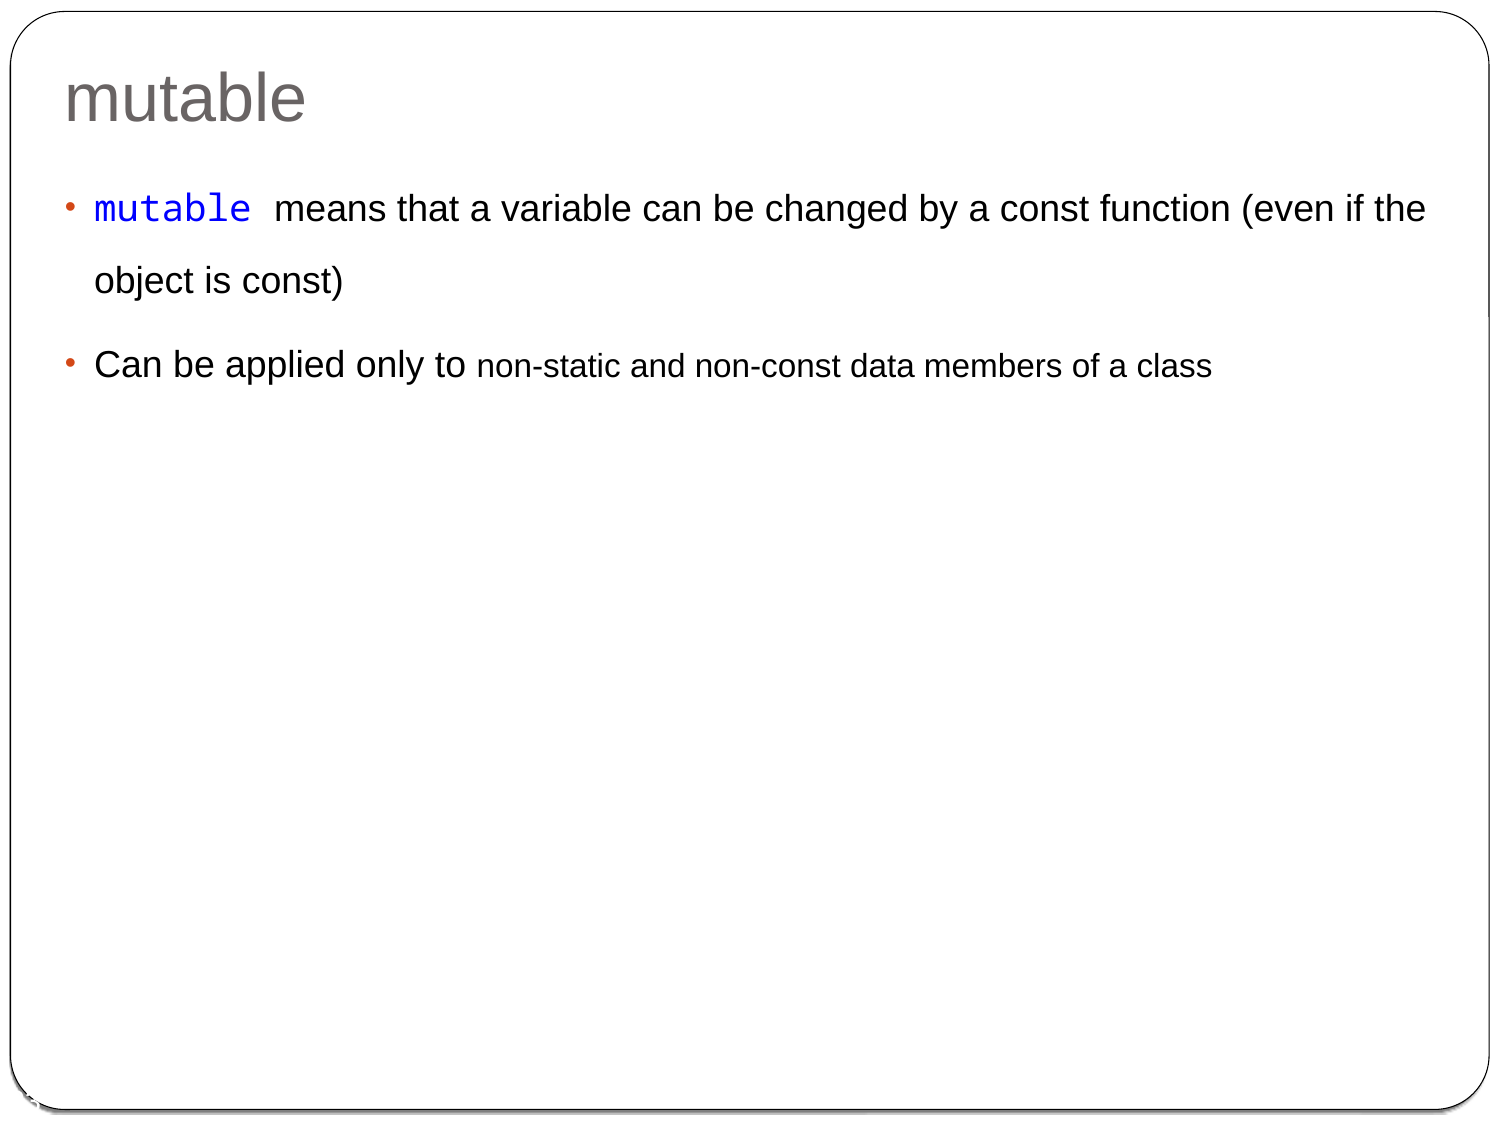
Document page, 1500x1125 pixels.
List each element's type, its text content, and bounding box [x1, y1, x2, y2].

title mutable [50, 45, 1450, 149]
list mutable means that a variable can be changed by a const function (even if the object is const) Can be applied only to non-static and non-const data members of a class [50, 149, 1450, 1088]
slide_number <number> [0, 1074, 50, 1125]
